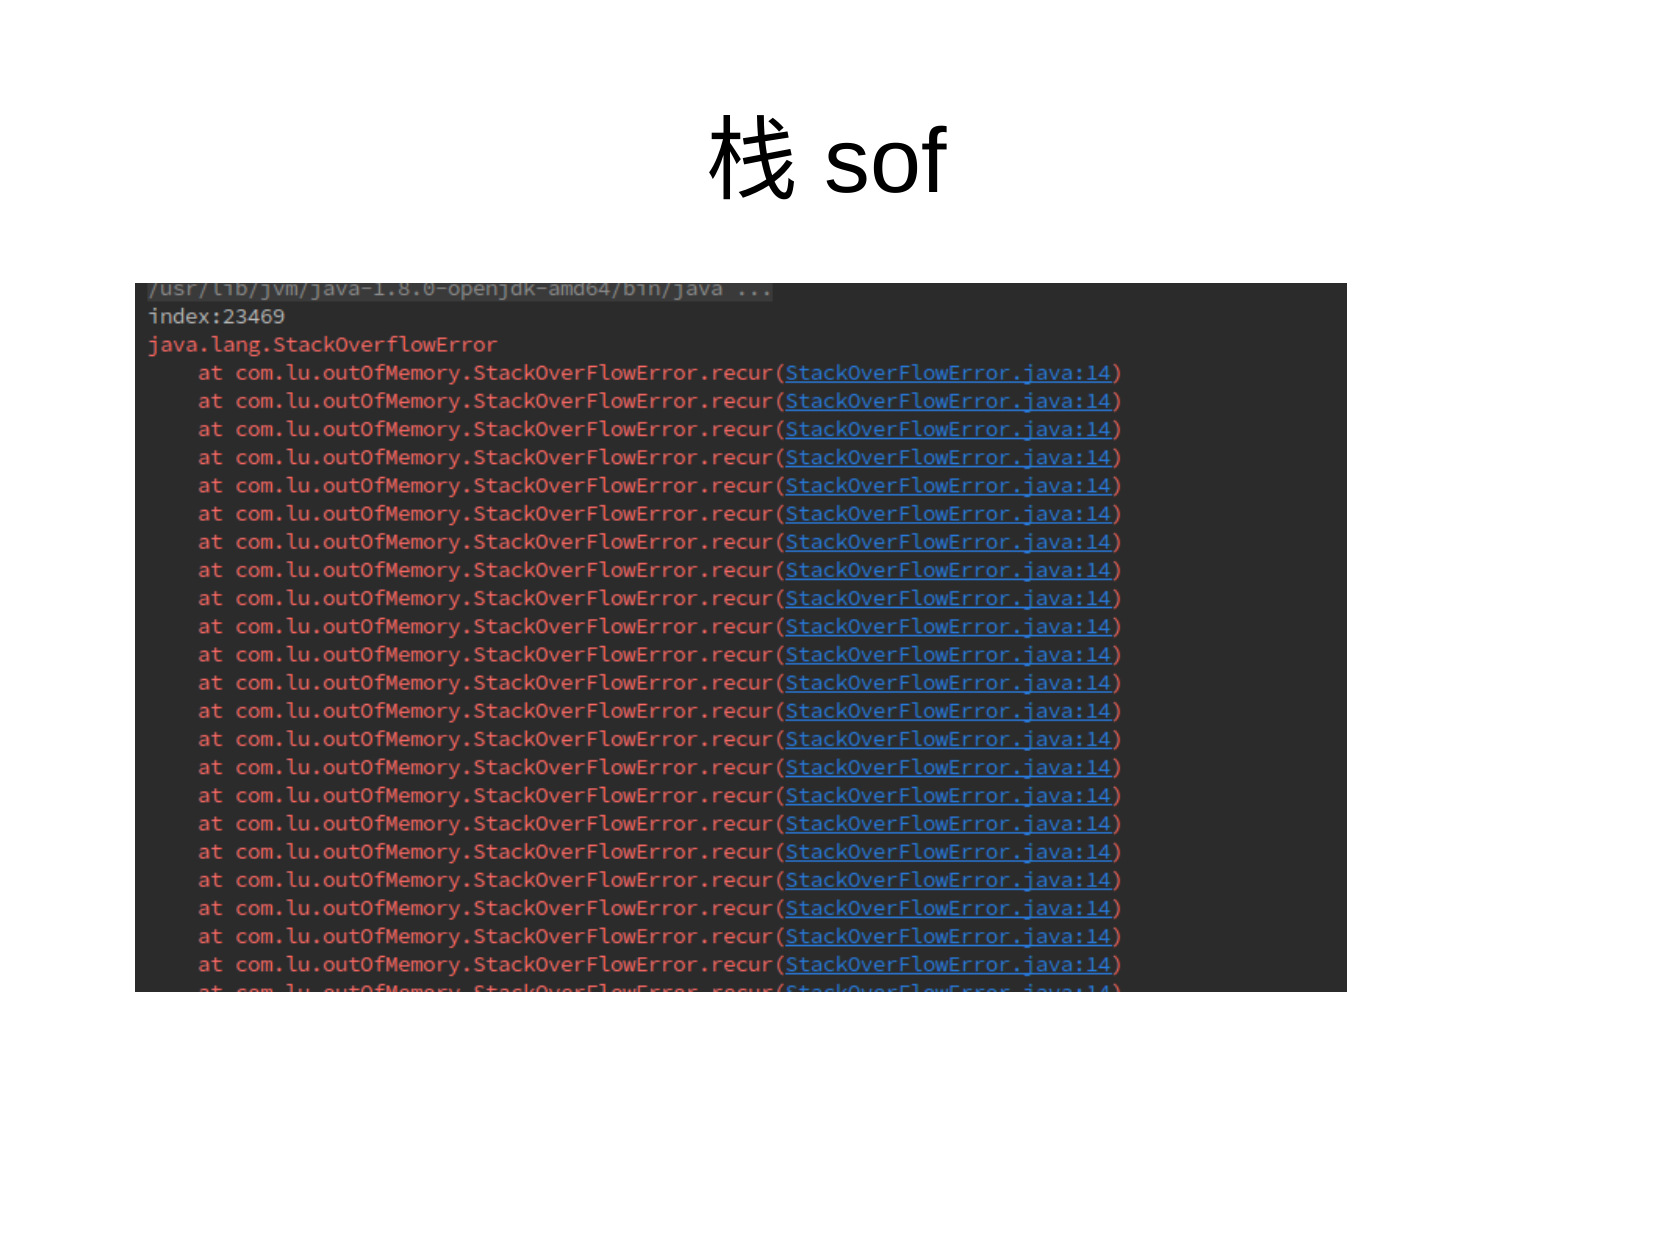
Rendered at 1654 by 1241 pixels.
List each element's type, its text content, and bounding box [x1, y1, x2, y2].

picture [135, 283, 1347, 992]
title 栈sof [82, 49, 1571, 257]
